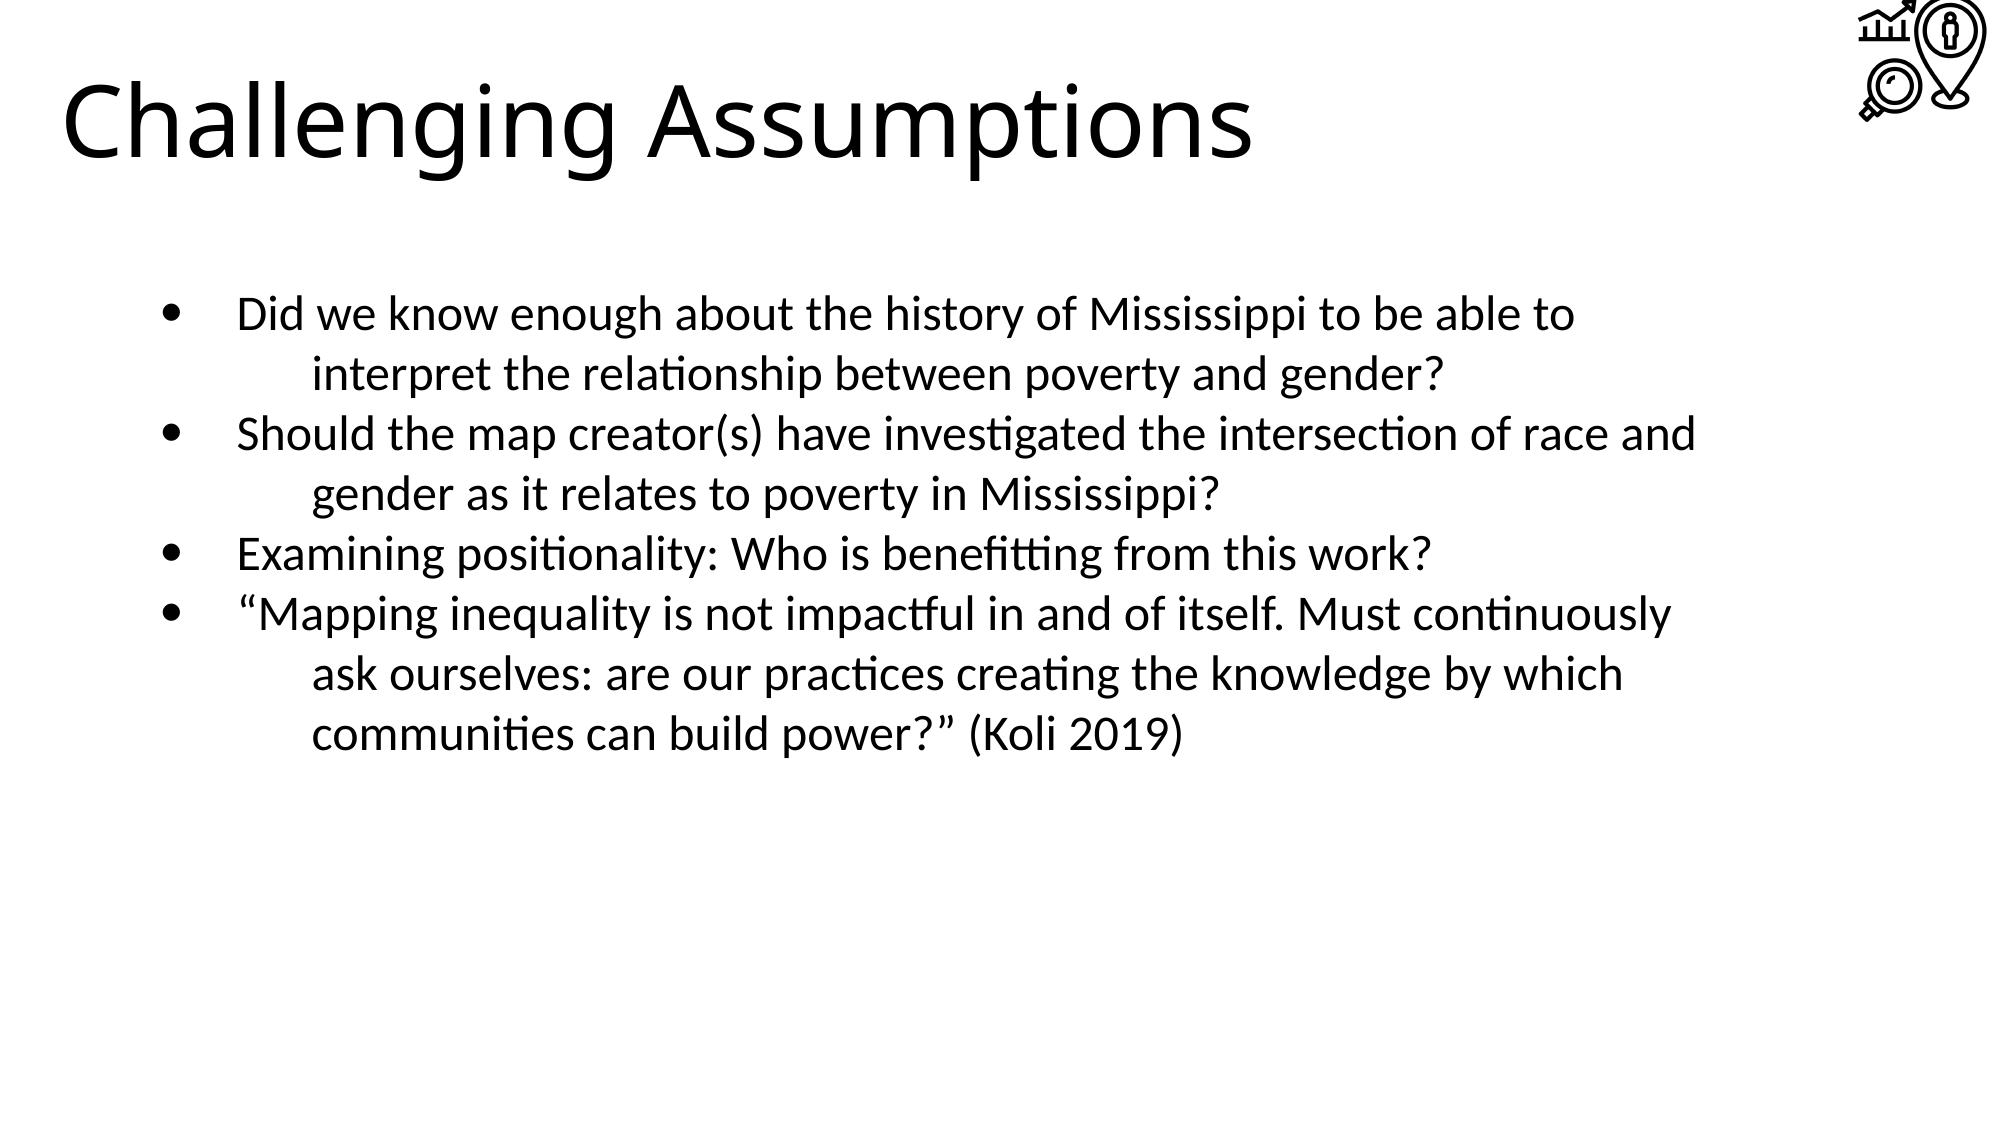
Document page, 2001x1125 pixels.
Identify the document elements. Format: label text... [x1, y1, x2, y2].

title Challenging Assumptions [40, 33, 1905, 218]
picture [1843, 0, 2000, 125]
text_box Did we know enough about the history of Mississippi to be able to interpret the relationship between poverty and gender? Should the map creator(s) have investigated the intersection of race and gender as it relates to poverty in Mississippi? Examining positionality: Who is benefitting from this work? “Mapping inequality is not impactful in and of itself. Must continuously ask ourselves: are our practices creating the knowledge by which communities can build power?” (Koli 2019) [91, 260, 1761, 786]
